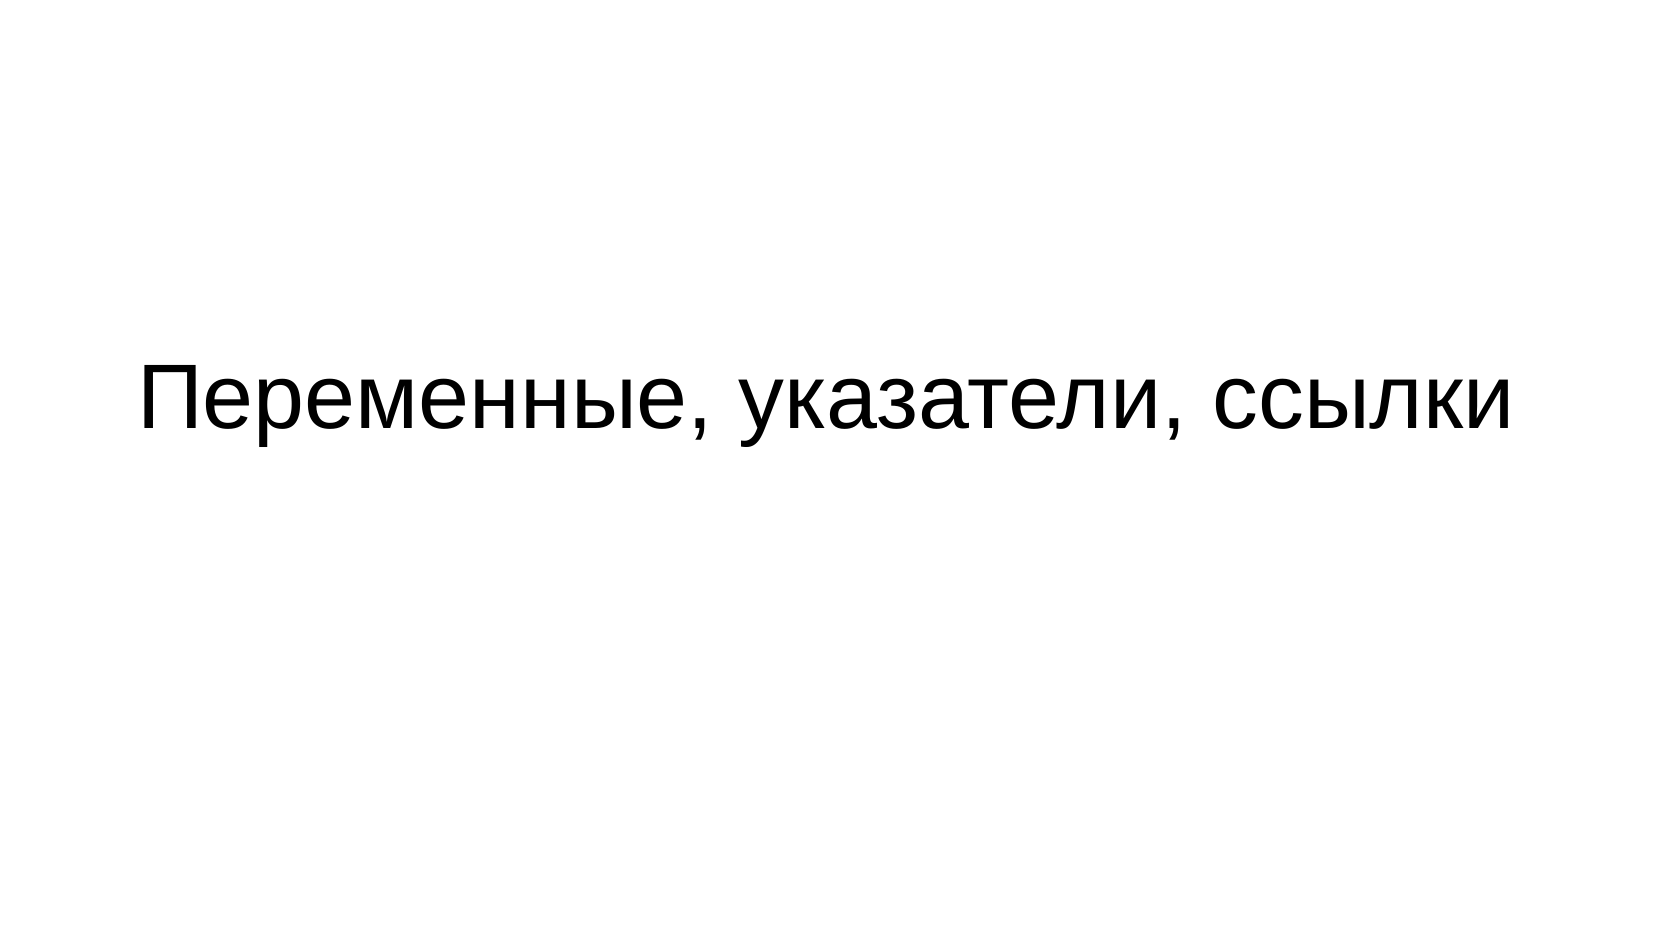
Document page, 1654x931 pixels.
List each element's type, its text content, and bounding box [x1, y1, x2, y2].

subtitle Переменные, указатели, ссылки [82, 37, 1571, 757]
